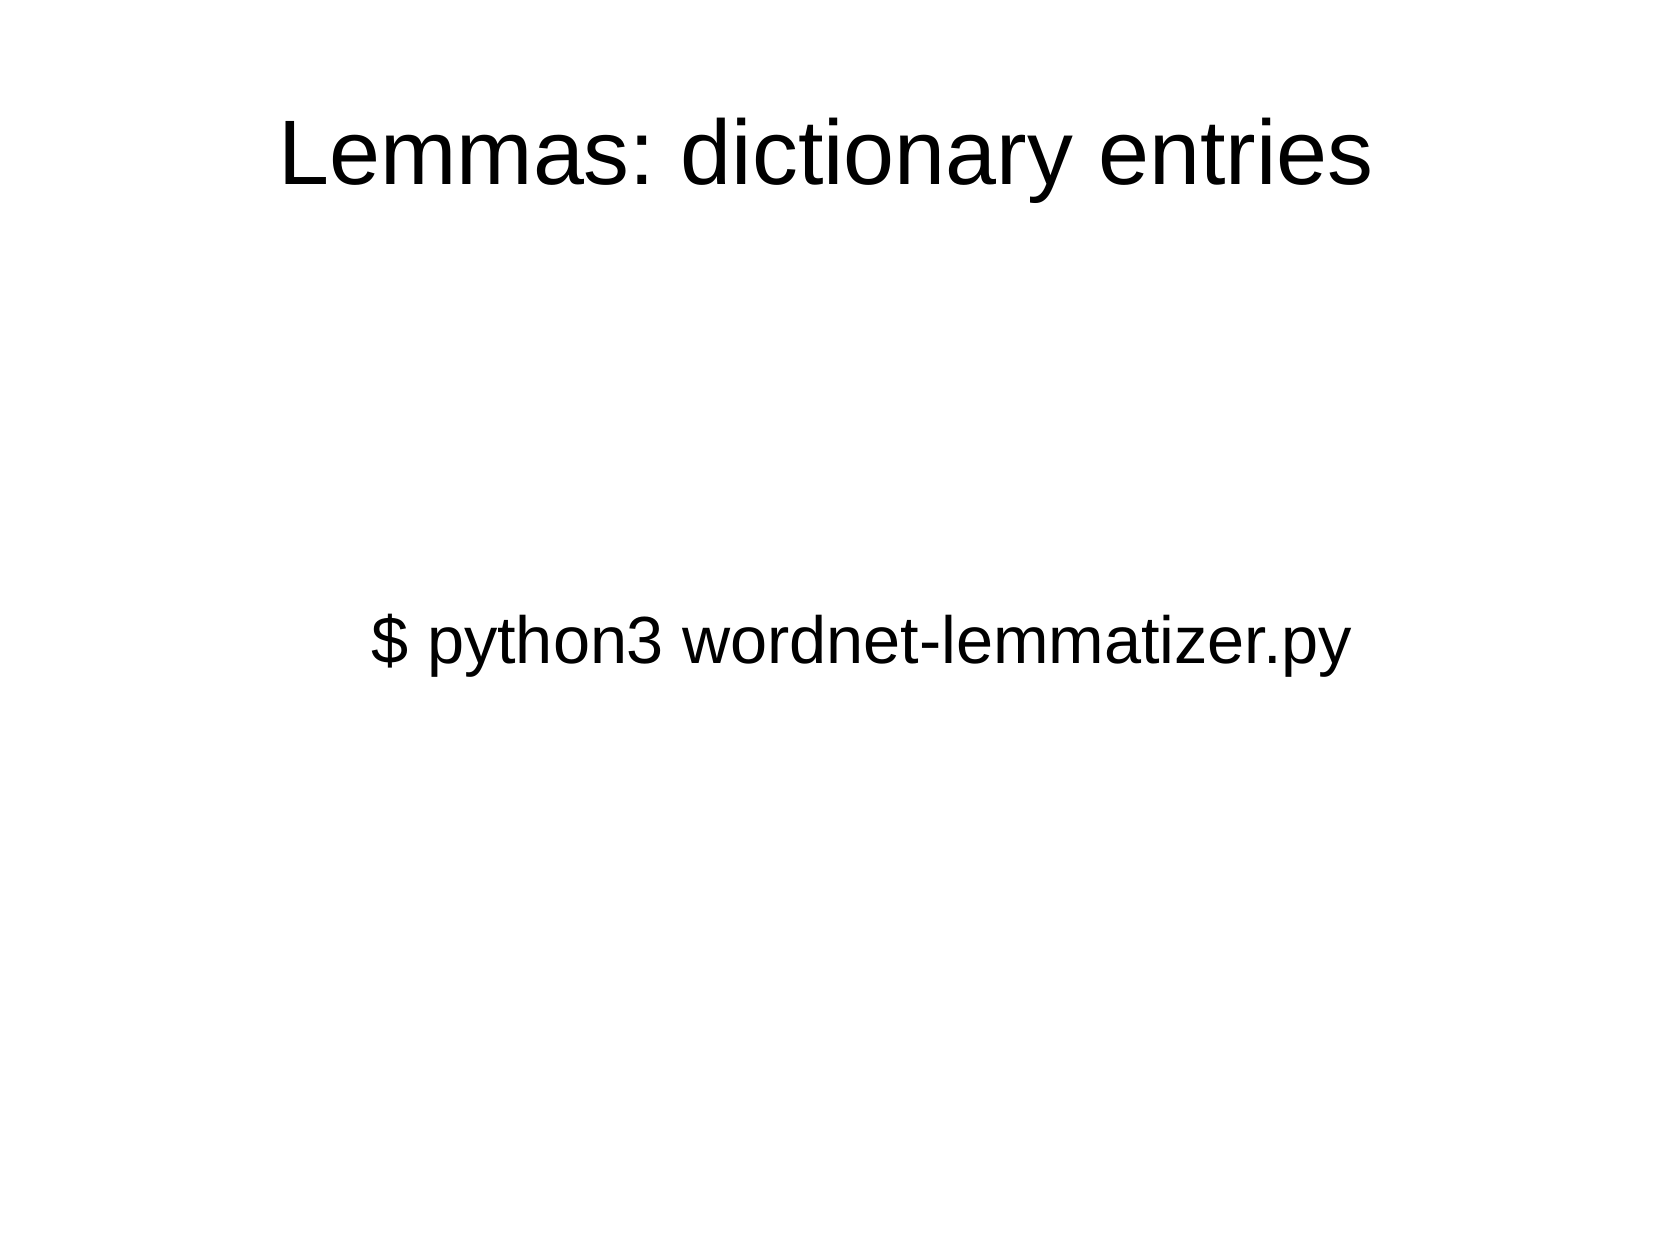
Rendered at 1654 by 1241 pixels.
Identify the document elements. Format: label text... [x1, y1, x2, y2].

list $ python3 wordnet-lemmatizer.py [82, 290, 1571, 1010]
title Lemmas: dictionary entries [82, 49, 1571, 257]
